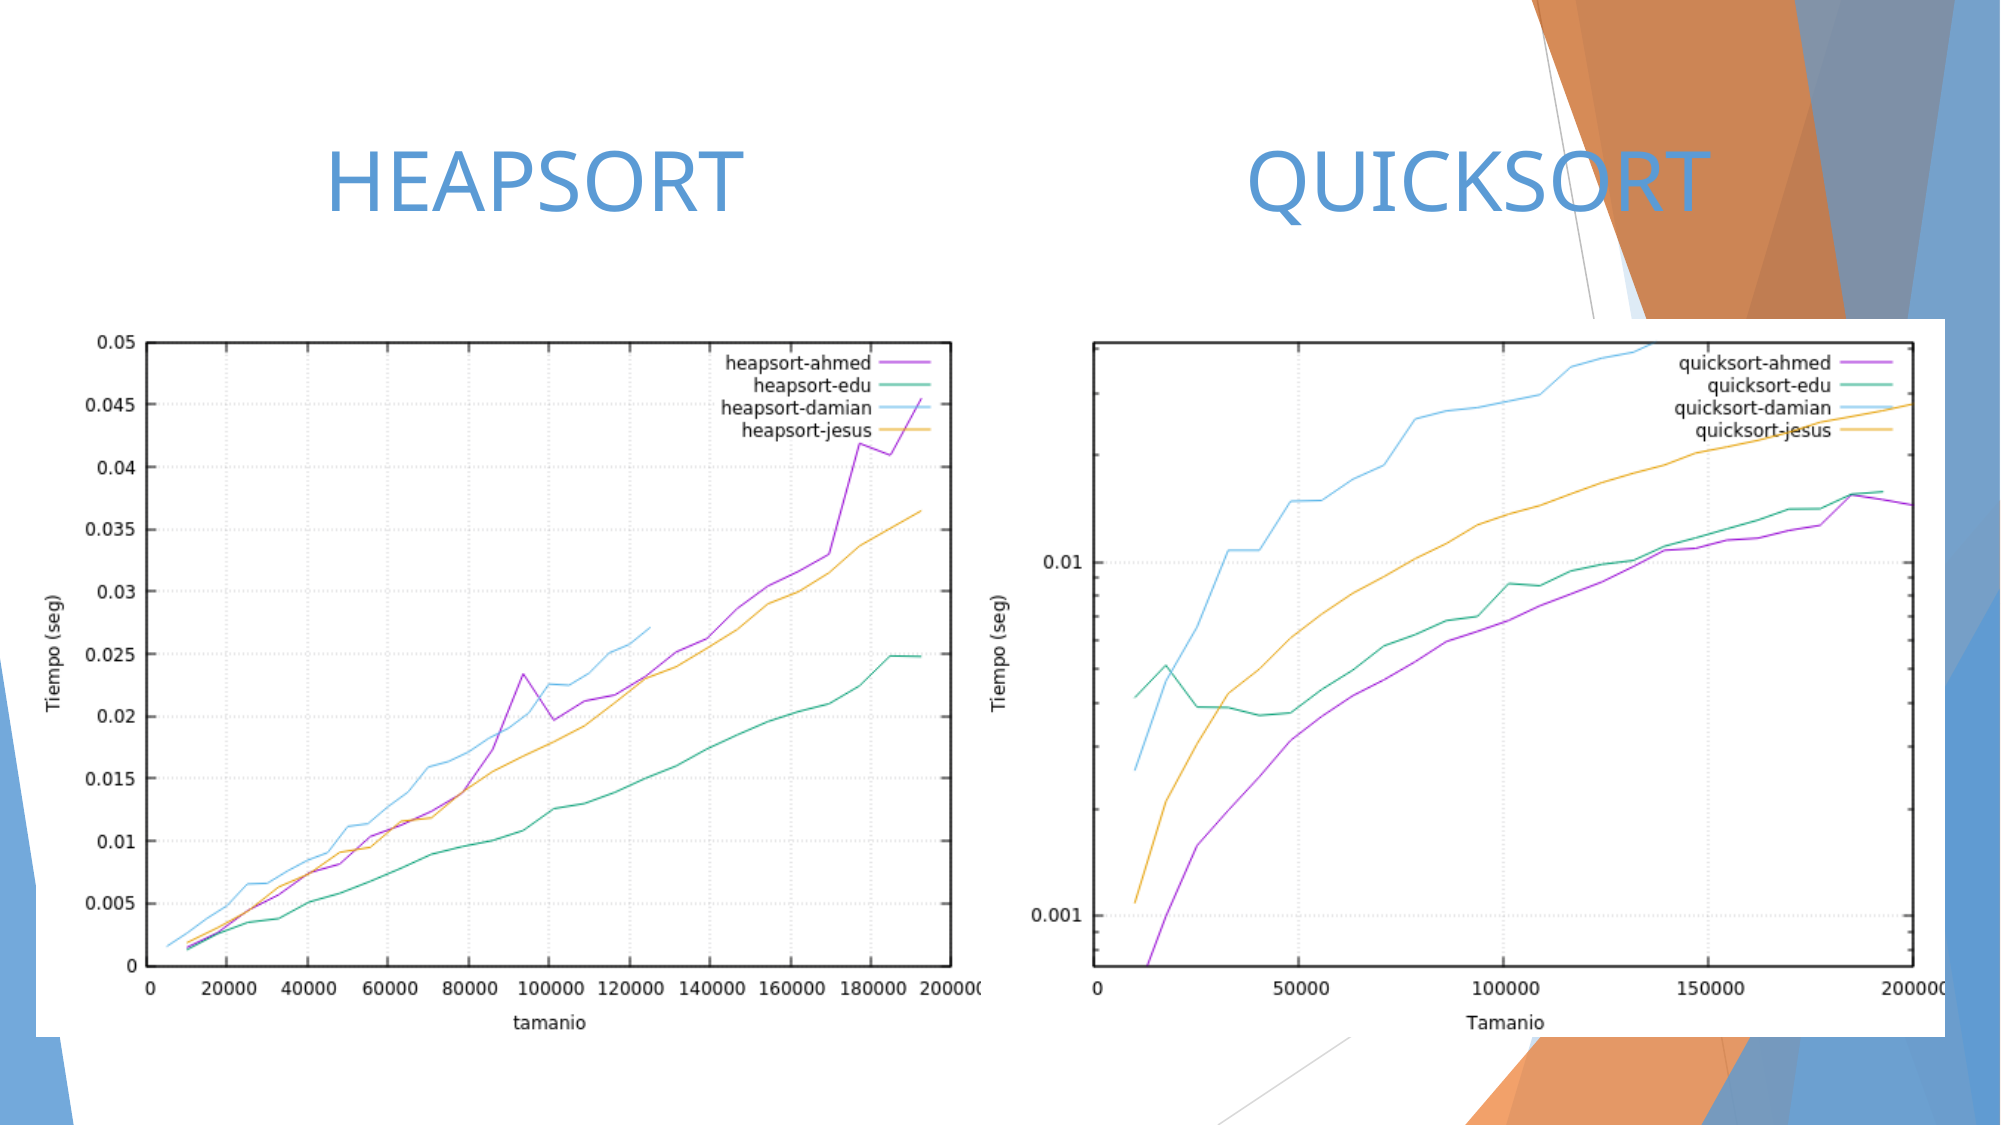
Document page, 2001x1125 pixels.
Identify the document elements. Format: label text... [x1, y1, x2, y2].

picture [36, 319, 1945, 1037]
text_box QUICKSORT [1053, 121, 1926, 251]
title HEAPSORT [110, 121, 982, 251]
